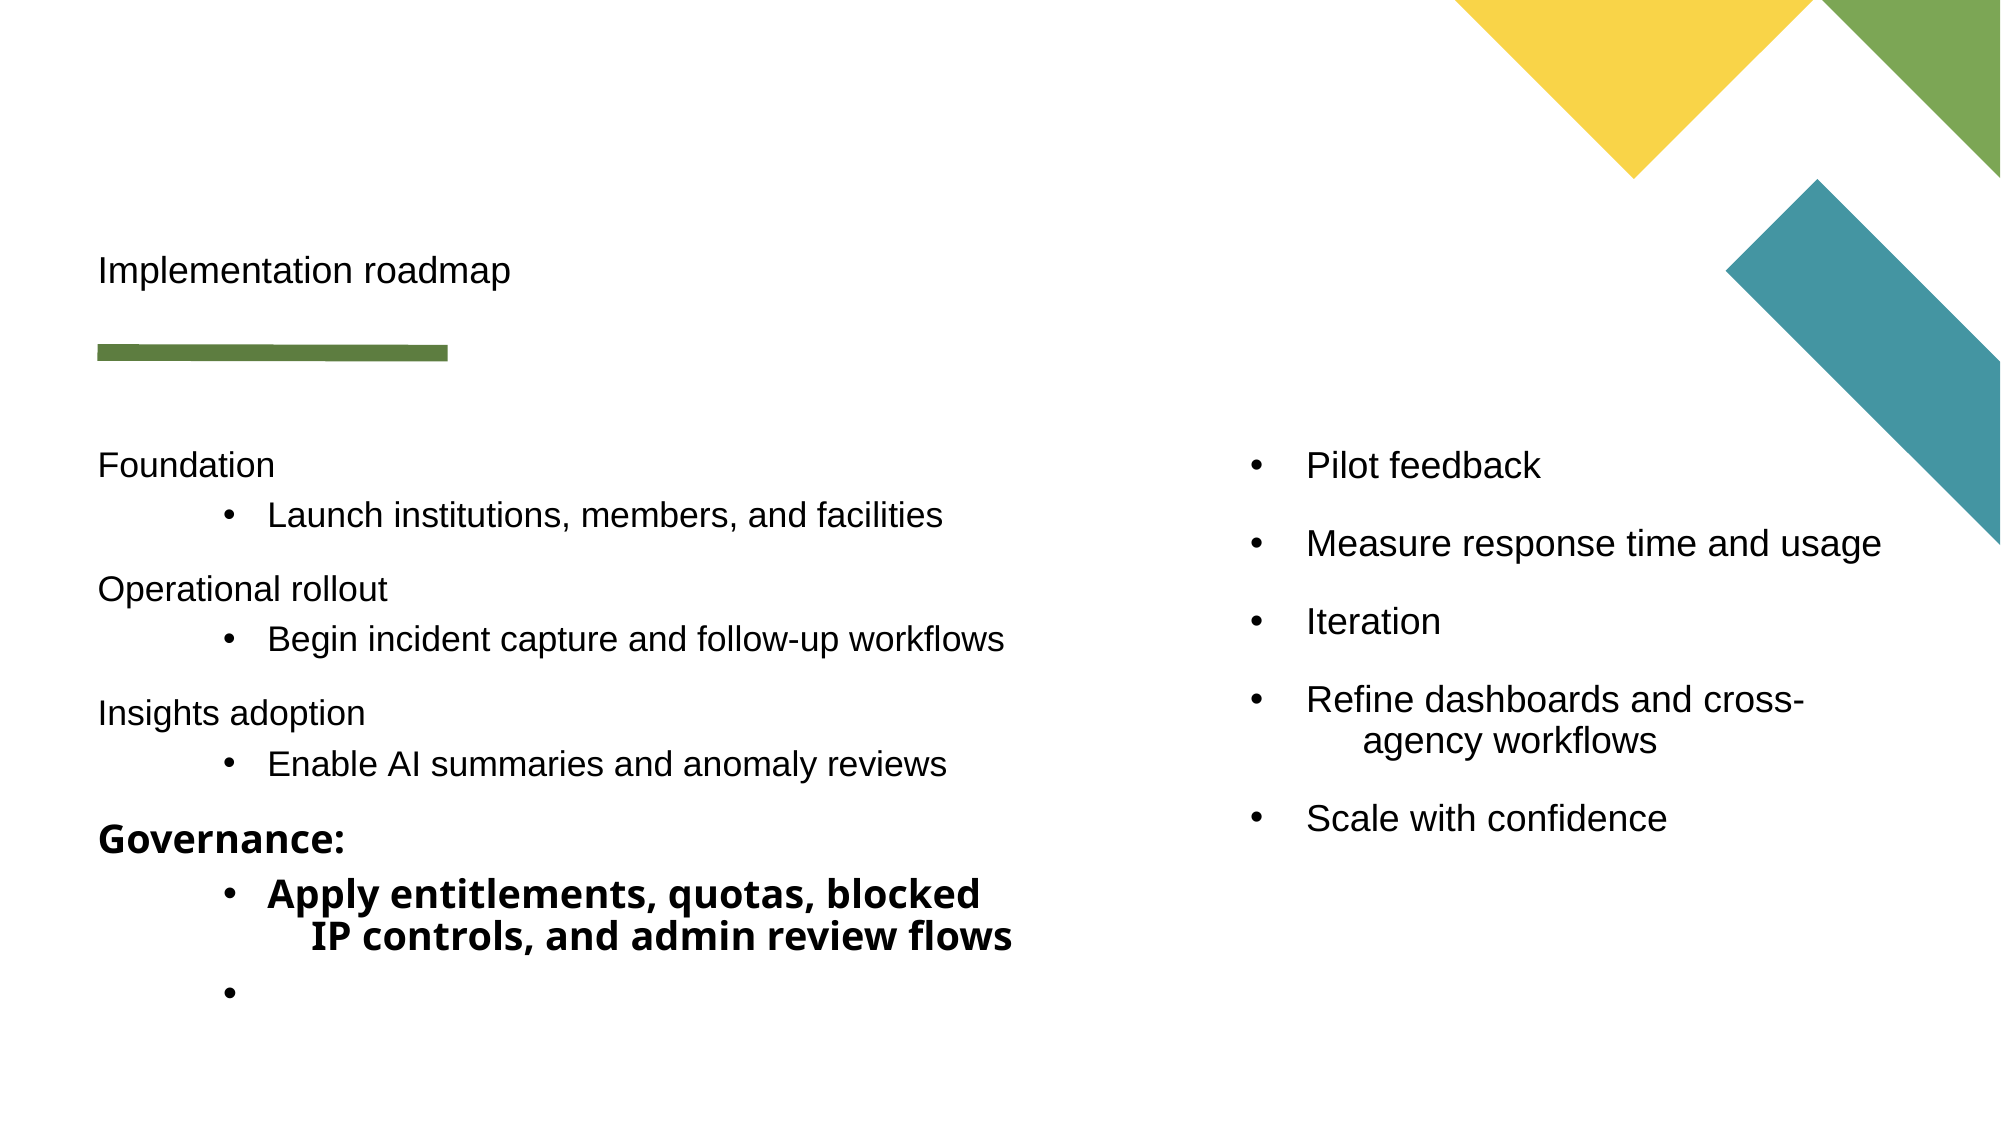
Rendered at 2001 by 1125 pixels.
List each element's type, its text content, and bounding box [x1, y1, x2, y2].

title Implementation roadmap [97, 32, 1898, 291]
list Foundation Launch institutions, members, and facilities Operational rollout Begin incident capture and follow-up workflows Insights adoption Enable AI summaries and anomaly reviews Governance: Apply entitlements, quotas, blocked IP controls, and admin review flows [97, 439, 1041, 1030]
list Pilot feedback Measure response time and usage Iteration Refine dashboards and cross-agency workflows Scale with confidence [1250, 439, 1898, 1030]
